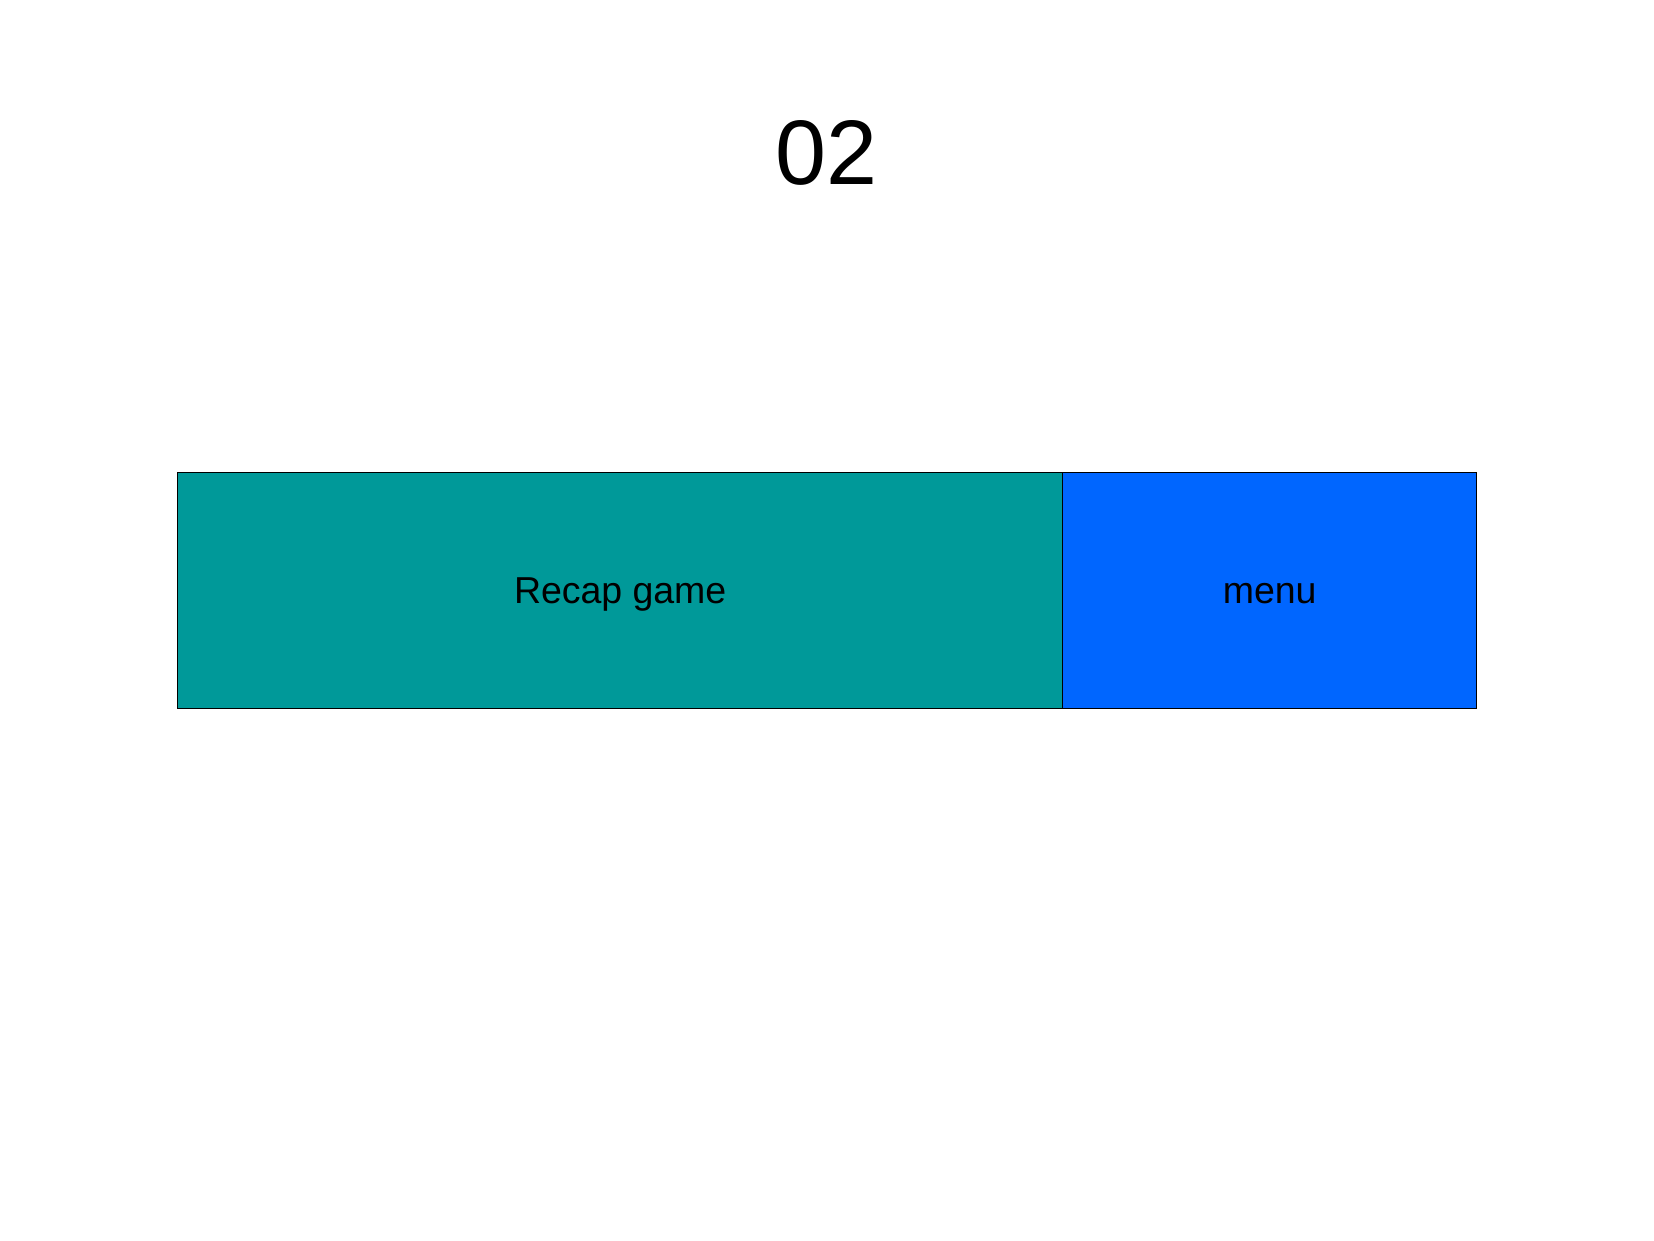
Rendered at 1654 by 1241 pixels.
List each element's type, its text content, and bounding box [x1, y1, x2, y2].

text_box Recap game [177, 472, 1062, 709]
title 02 [82, 49, 1571, 257]
text_box menu [1062, 472, 1477, 709]
